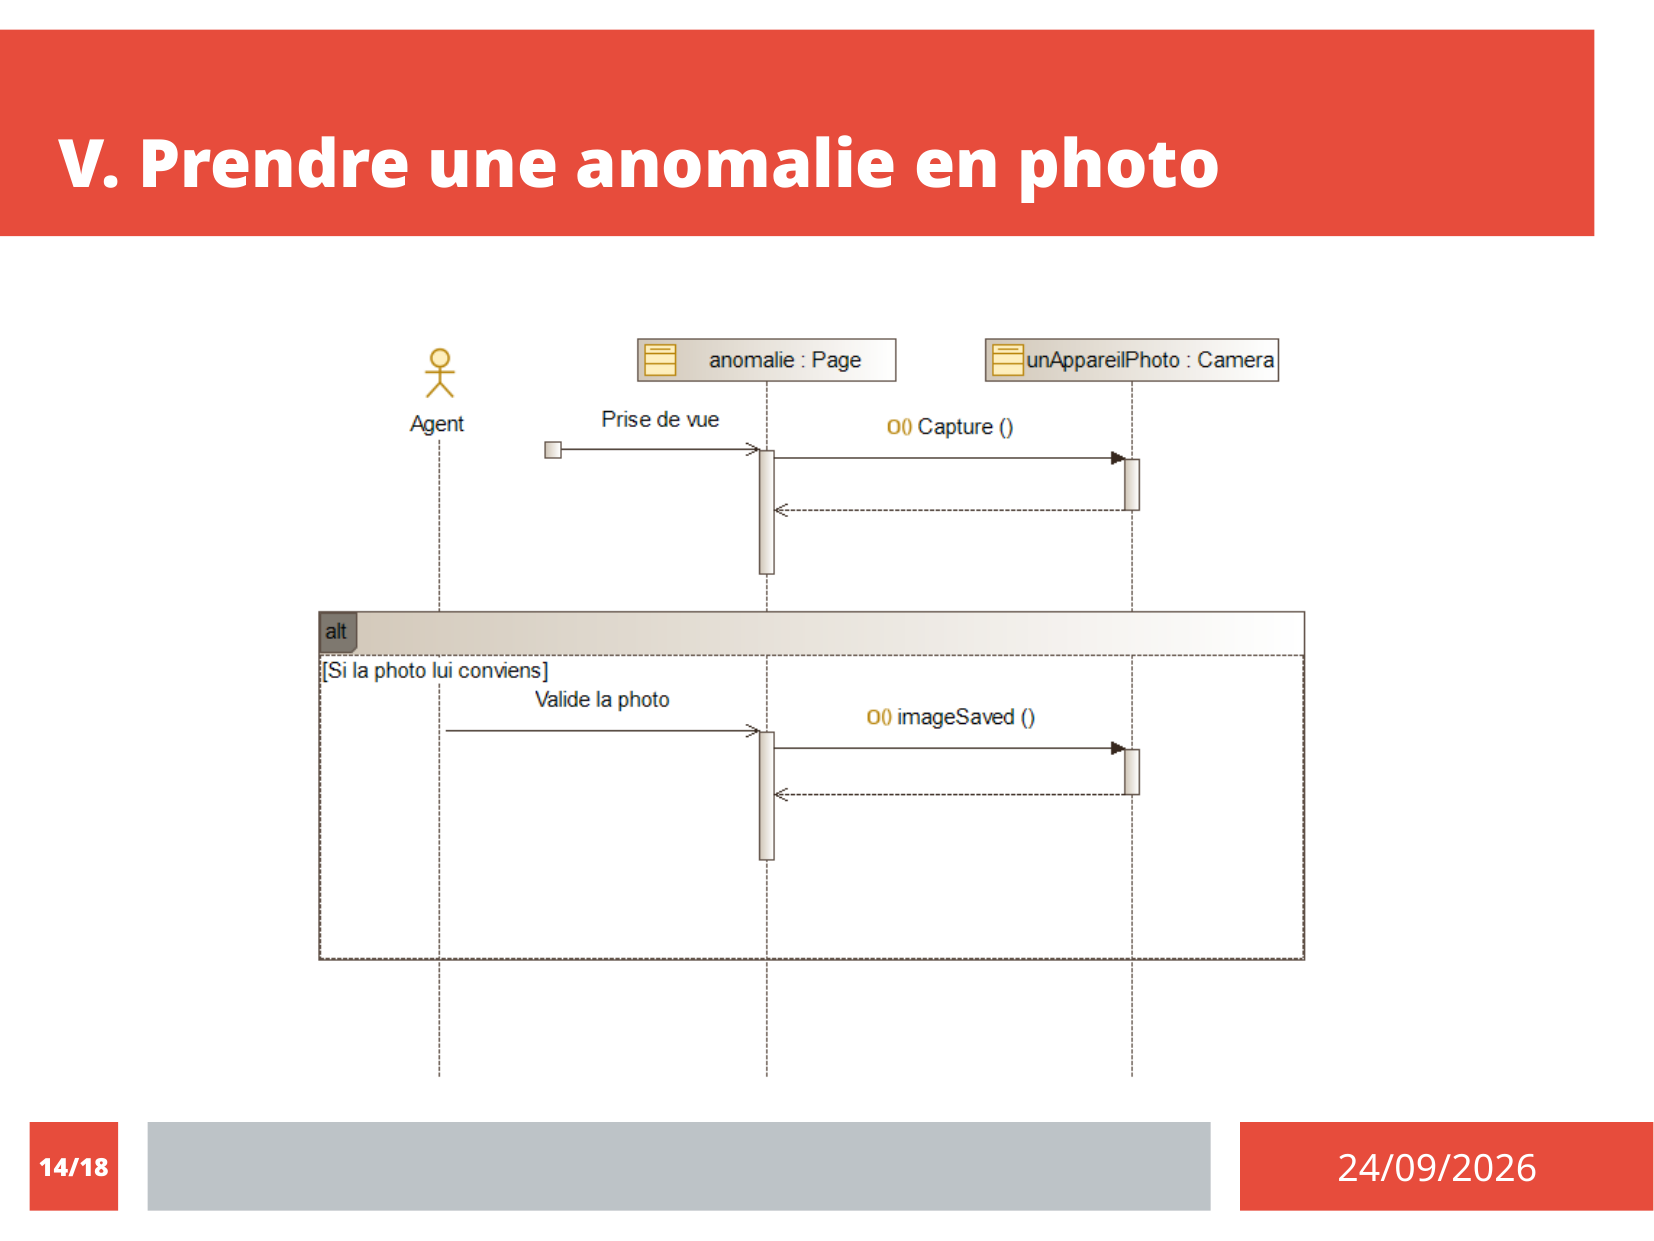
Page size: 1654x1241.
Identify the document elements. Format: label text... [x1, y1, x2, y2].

title V. Prendre une anomalie en photo [59, 59, 1595, 207]
picture [304, 324, 1320, 1093]
